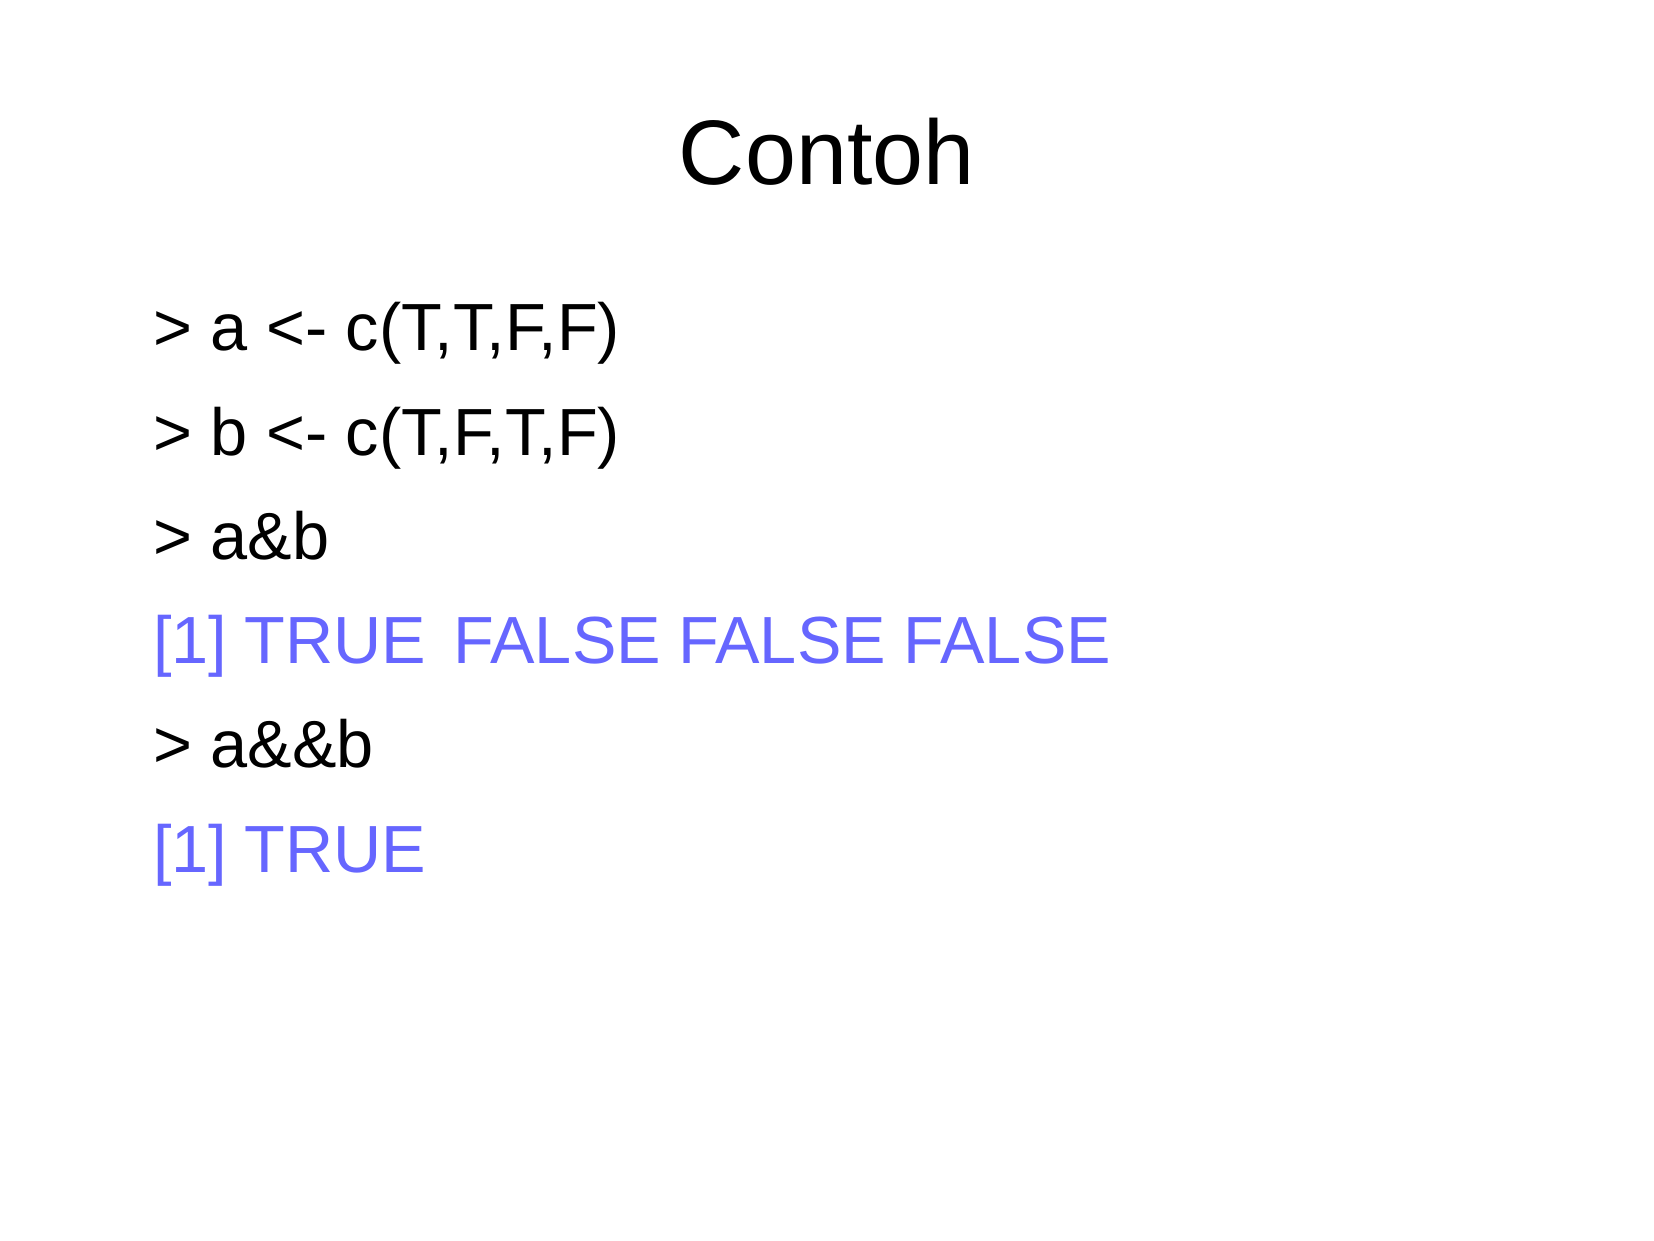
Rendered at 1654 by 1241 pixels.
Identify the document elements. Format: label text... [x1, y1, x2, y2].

title Contoh [82, 49, 1571, 257]
list > a <- c(T,T,F,F) > b <- c(T,F,T,F) > a&b [1] TRUE FALSE FALSE FALSE > a&&b [1] TRUE [82, 290, 1571, 1010]
